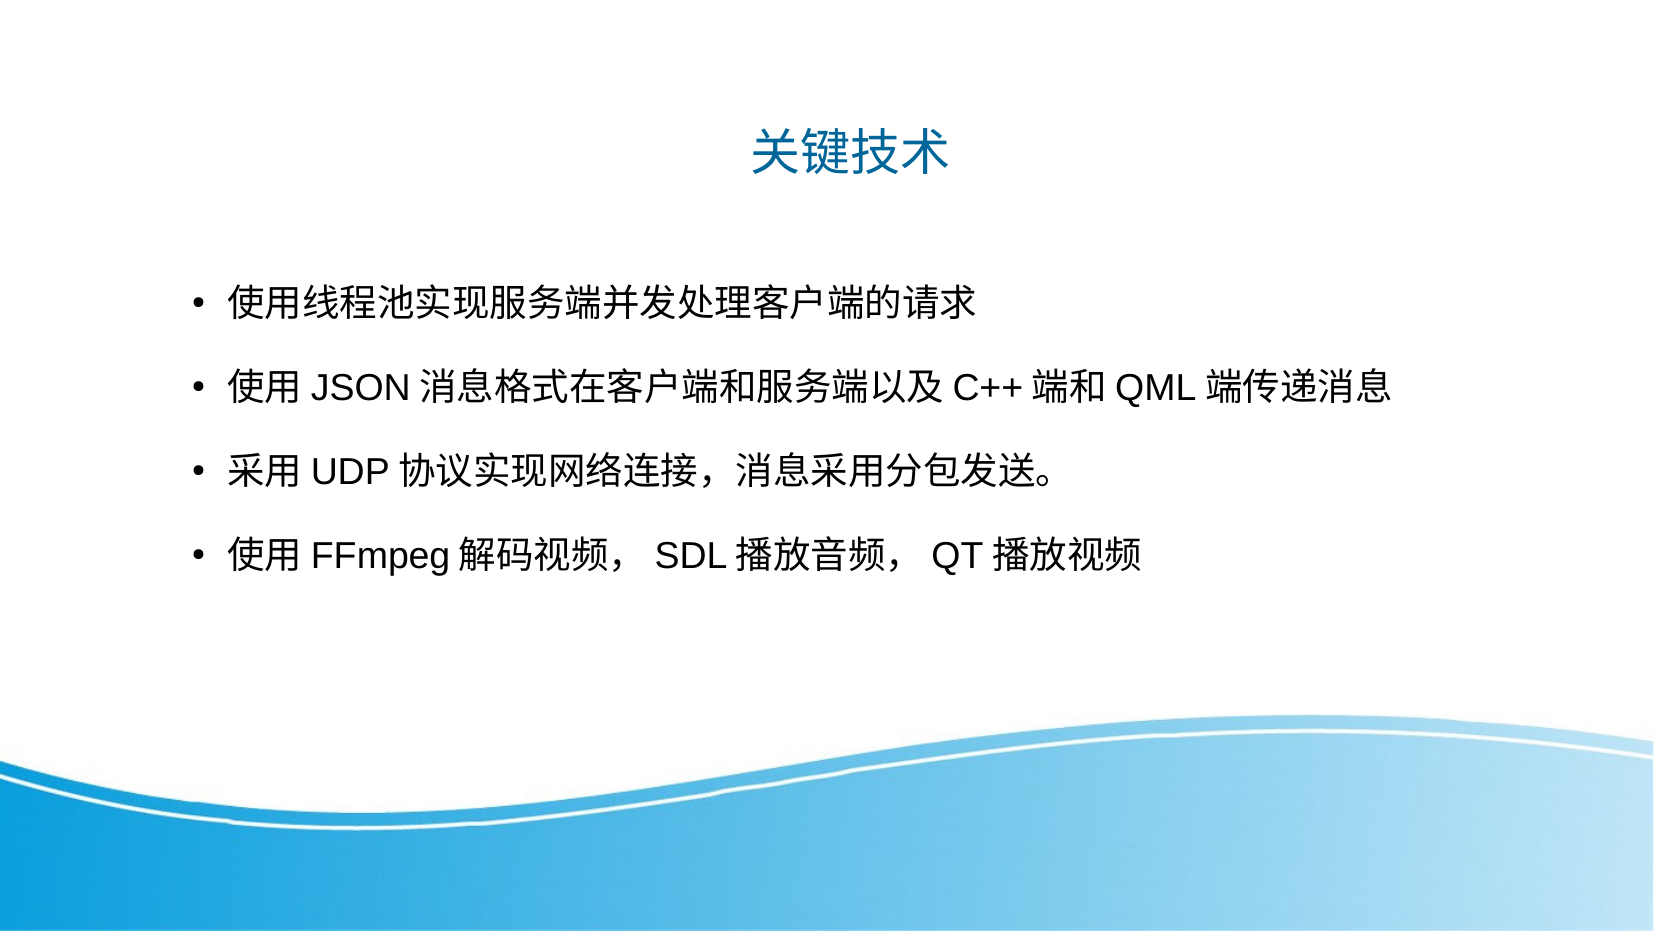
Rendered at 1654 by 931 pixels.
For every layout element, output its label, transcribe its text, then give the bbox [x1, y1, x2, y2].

text_box 使用线程池实现服务端并发处理客户端的请求 使用JSON消息格式在客户端和服务端以及C++端和QML端传递消息 采用UDP协议实现网络连接，消息采用分包发送。 使用FFmpeg解码视频，SDL播放音频，QT播放视频 [177, 275, 1536, 626]
title 关键技术 [106, 70, 1595, 227]
picture [0, 714, 1654, 931]
